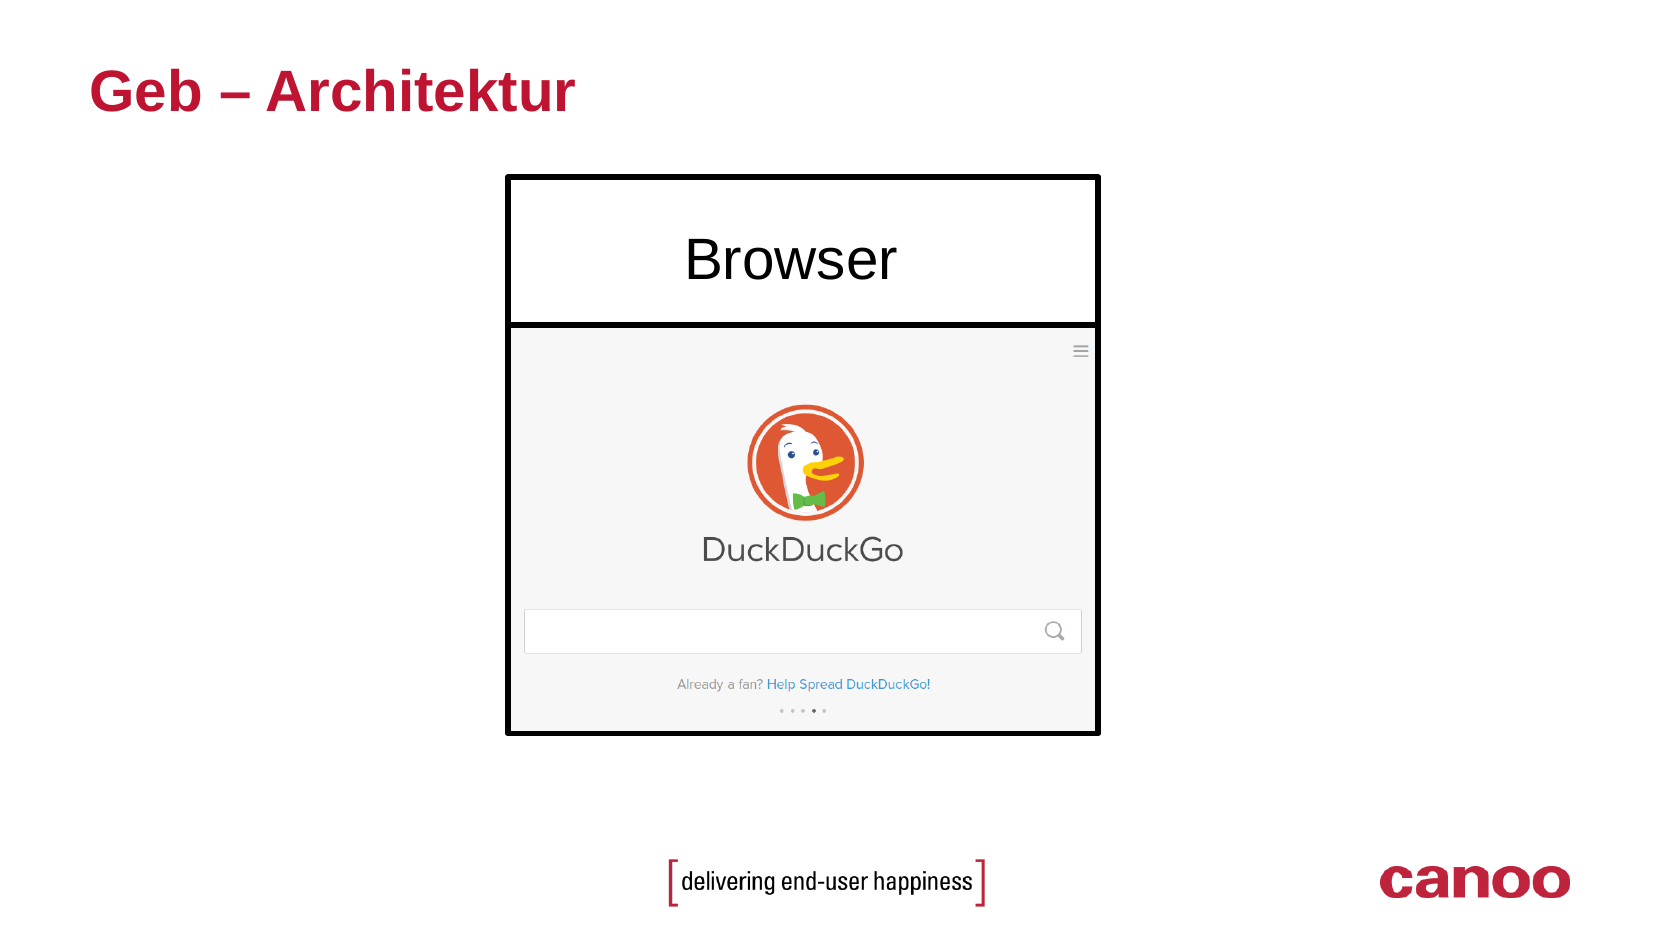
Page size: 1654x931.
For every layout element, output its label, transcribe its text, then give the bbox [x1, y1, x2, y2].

text_box Browser [669, 214, 946, 316]
text_box [507, 177, 1099, 326]
picture [511, 326, 1095, 731]
picture [1380, 866, 1570, 898]
title Geb – Architektur [75, 45, 1591, 136]
picture [662, 855, 991, 910]
